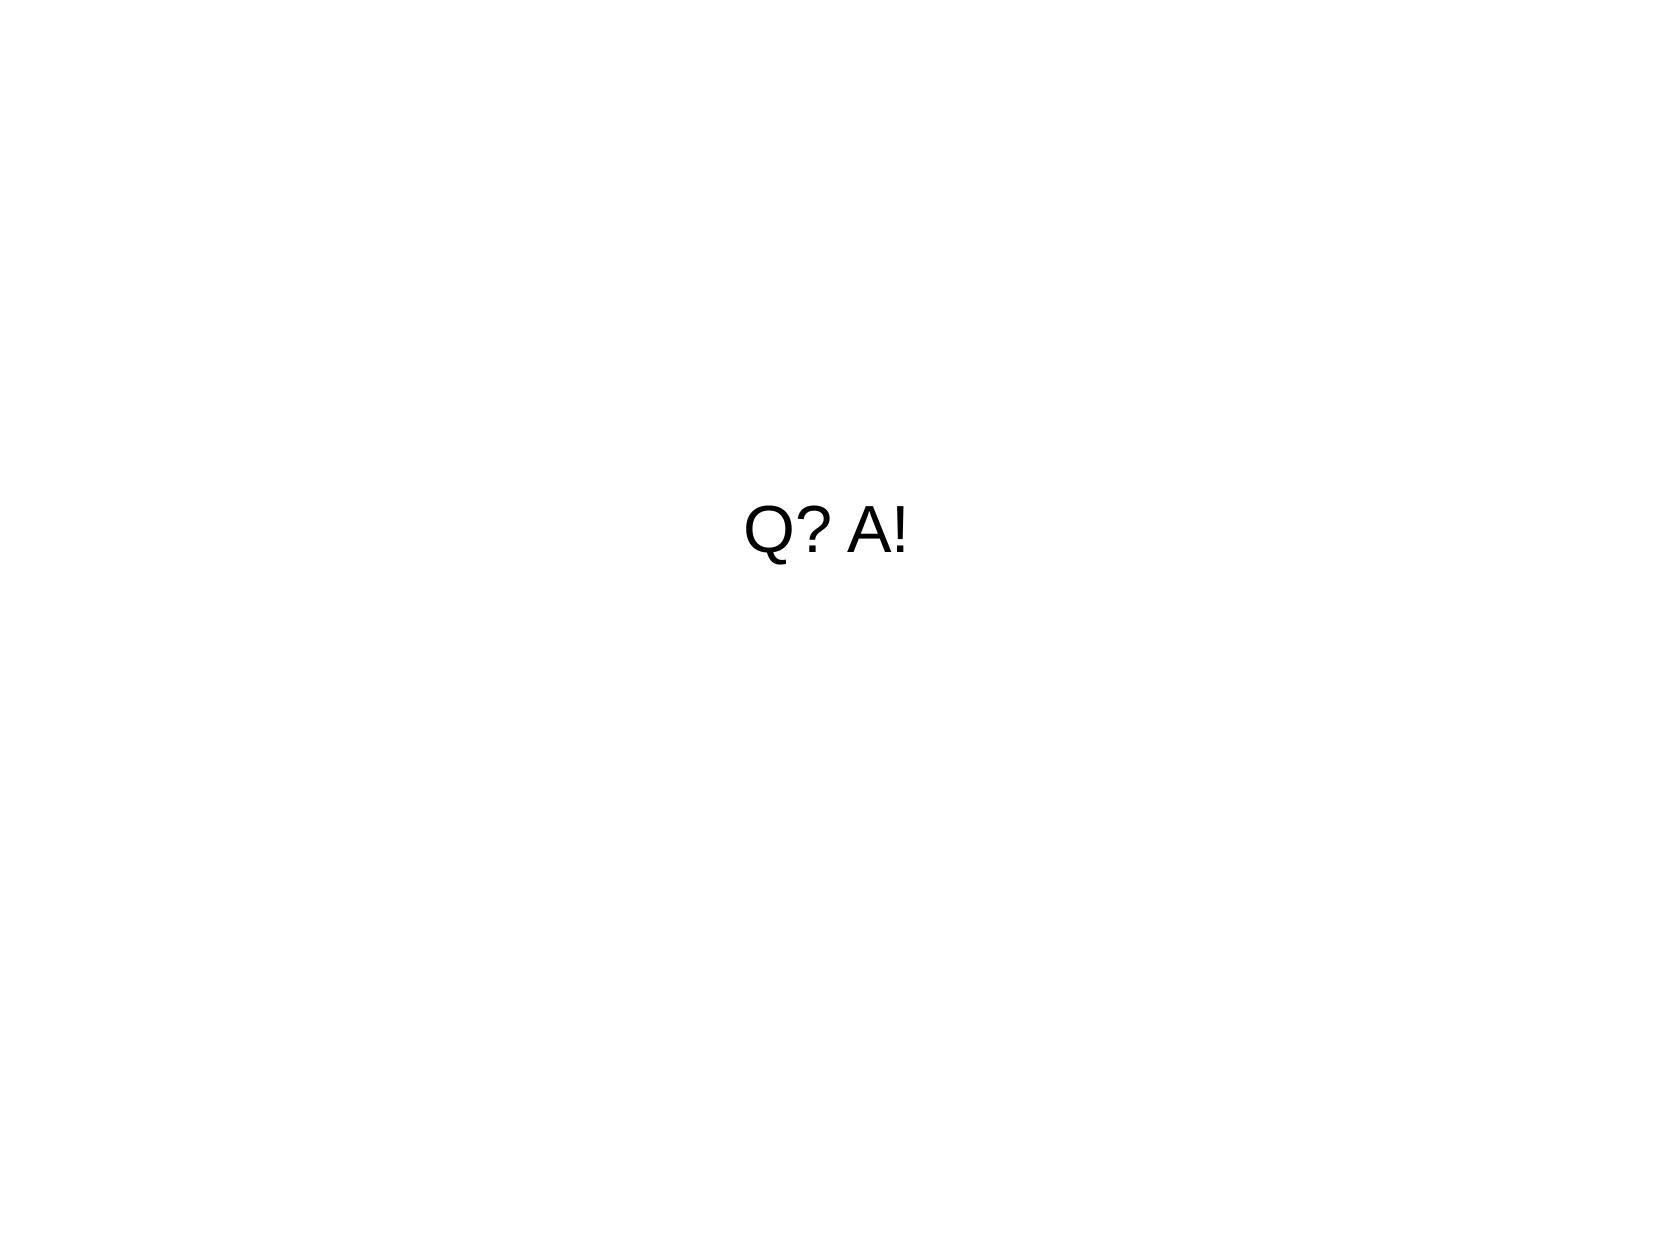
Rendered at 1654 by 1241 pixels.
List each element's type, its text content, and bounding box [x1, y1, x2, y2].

subtitle Q? A! [82, 49, 1571, 1010]
